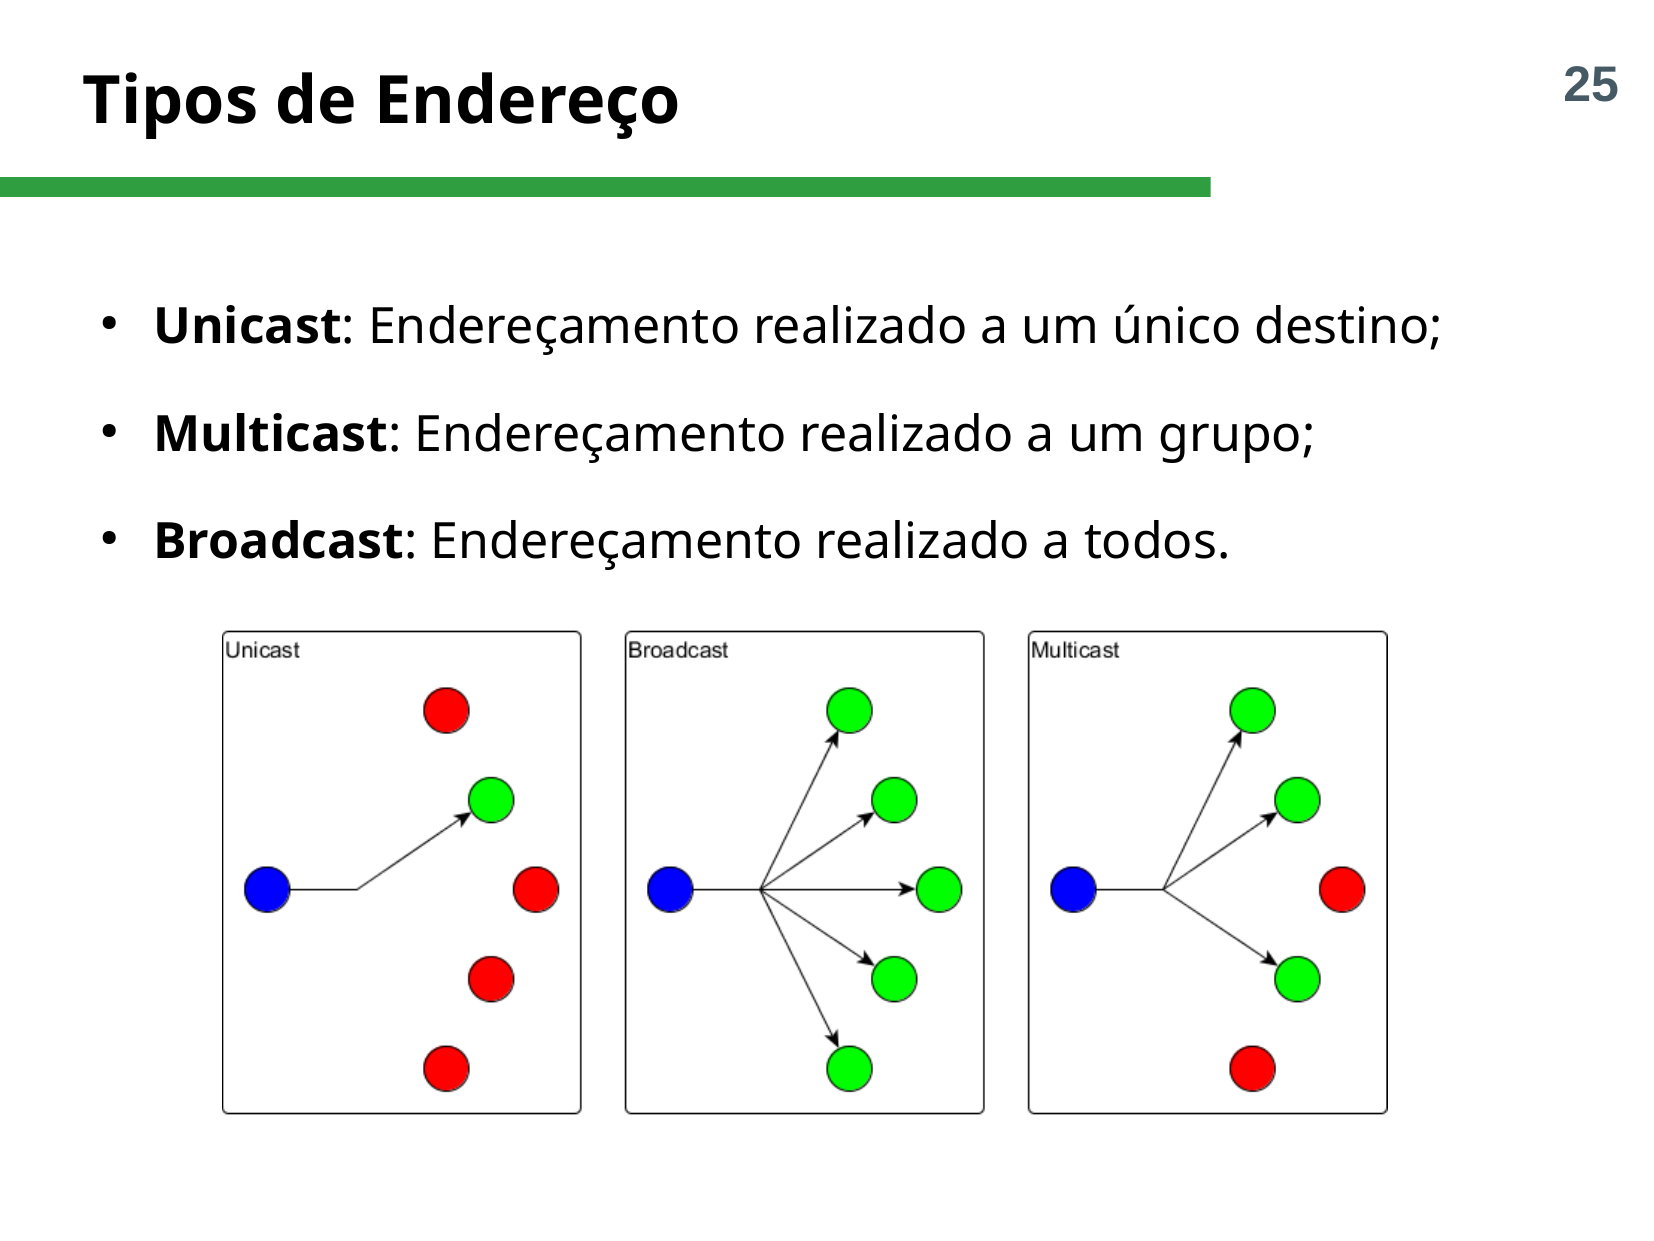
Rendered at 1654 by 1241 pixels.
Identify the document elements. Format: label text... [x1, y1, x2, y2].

picture [222, 625, 1388, 1123]
list Unicast: Endereçamento realizado a um único destino; Multicast: Endereçamento realizado a um grupo; Broadcast: Endereçamento realizado a todos. [82, 290, 1571, 1216]
title Tipos de Endereço [82, 0, 1152, 202]
